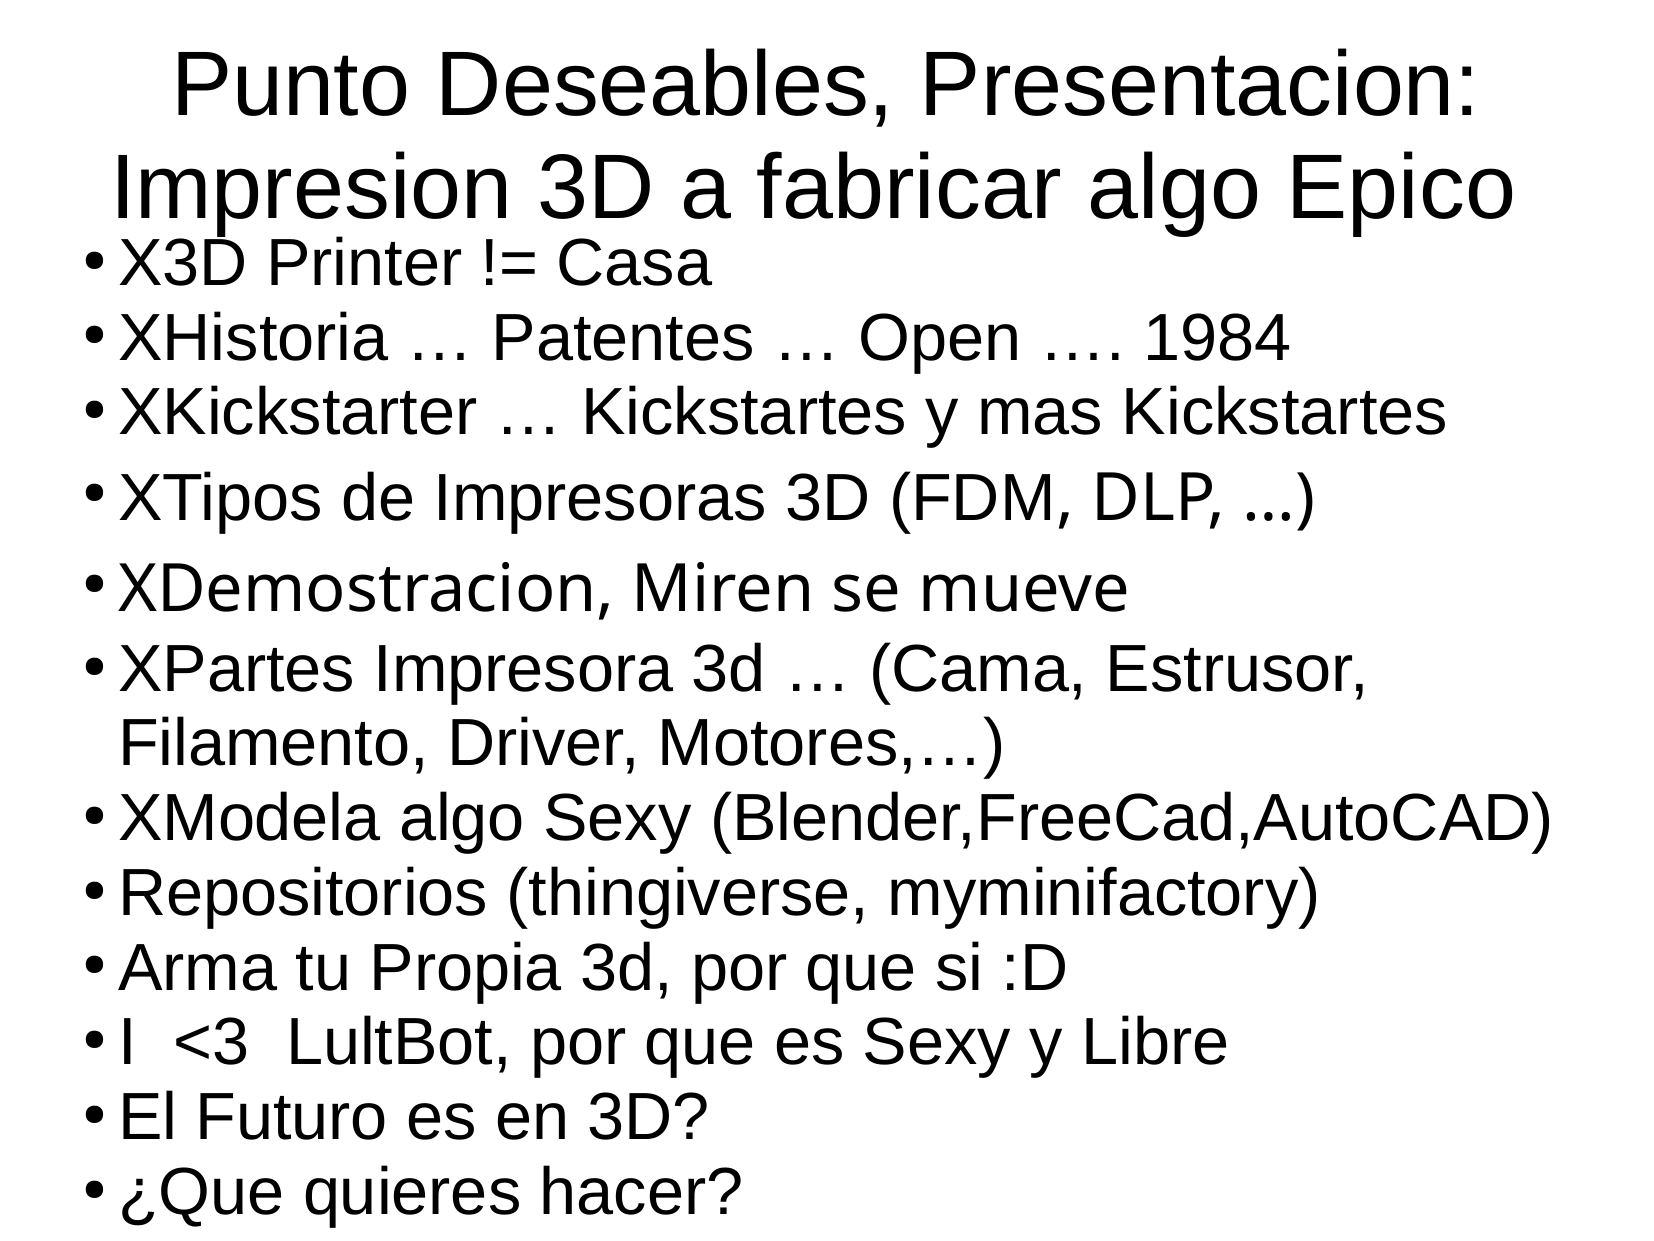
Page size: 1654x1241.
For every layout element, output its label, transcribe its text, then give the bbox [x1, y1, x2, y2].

subtitle X3D Printer != Casa XHistoria … Patentes … Open …. 1984 XKickstarter … Kickstartes y mas Kickstartes XTipos de Impresoras 3D (FDM, DLP, …) XDemostracion, Miren se mueve XPartes Impresora 3d … (Cama, Estrusor, Filamento, Driver, Motores,…) XModela algo Sexy (Blender,FreeCad,AutoCAD) Repositorios (thingiverse, myminifactory) Arma tu Propia 3d, por que si :D I <3 LultBot, por que es Sexy y Libre El Futuro es en 3D? ¿Que quieres hacer? [82, 237, 1571, 1216]
title Punto Deseables, Presentacion: Impresion 3D a fabricar algo Epico [82, 31, 1571, 237]
